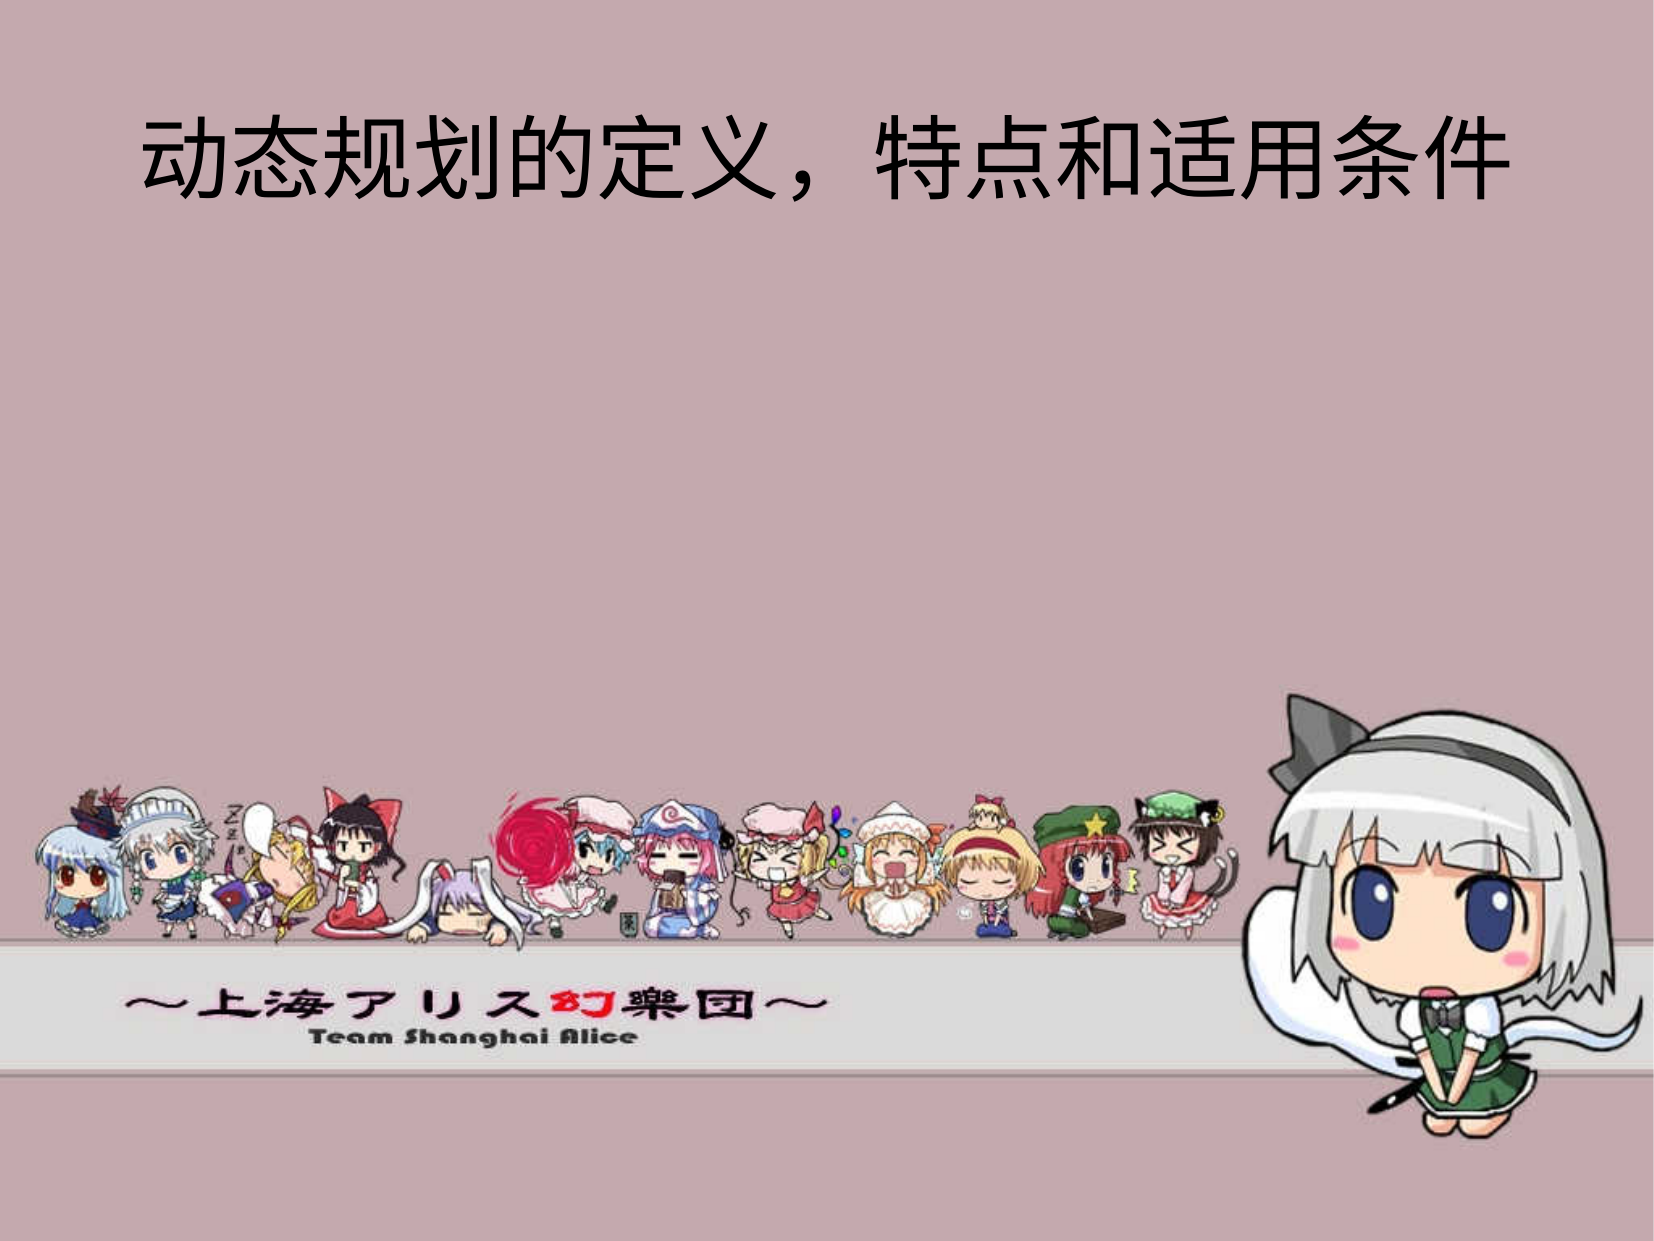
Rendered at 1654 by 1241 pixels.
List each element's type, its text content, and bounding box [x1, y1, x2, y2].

picture [0, 0, 1654, 1241]
title 动态规划的定义，特点和适用条件 [82, 49, 1571, 257]
